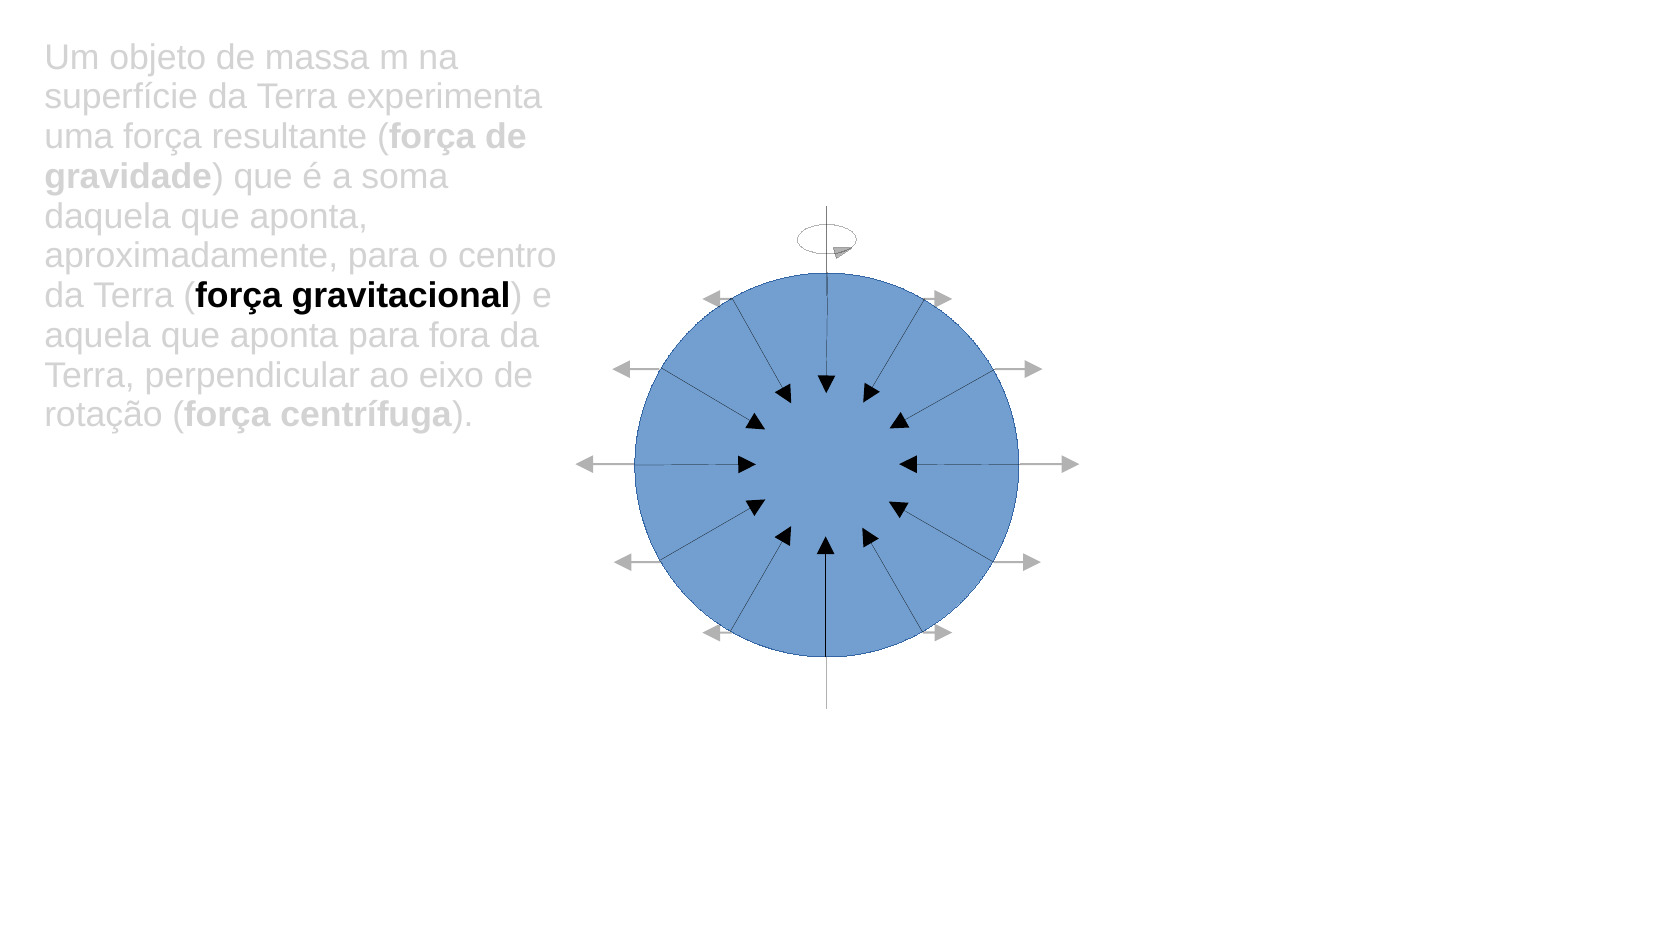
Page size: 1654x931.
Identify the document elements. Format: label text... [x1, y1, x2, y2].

text_box Um objeto de massa m na superfície da Terra experimenta uma força resultante (força de gravidade) que é a soma daquela que aponta, aproximadamente, para o centro da Terra (força gravitacional) e aquela que aponta para fora da Terra, perpendicular ao eixo de rotação (força centrífuga). [29, 29, 579, 479]
text_box [634, 273, 1019, 657]
text_box [833, 247, 852, 259]
